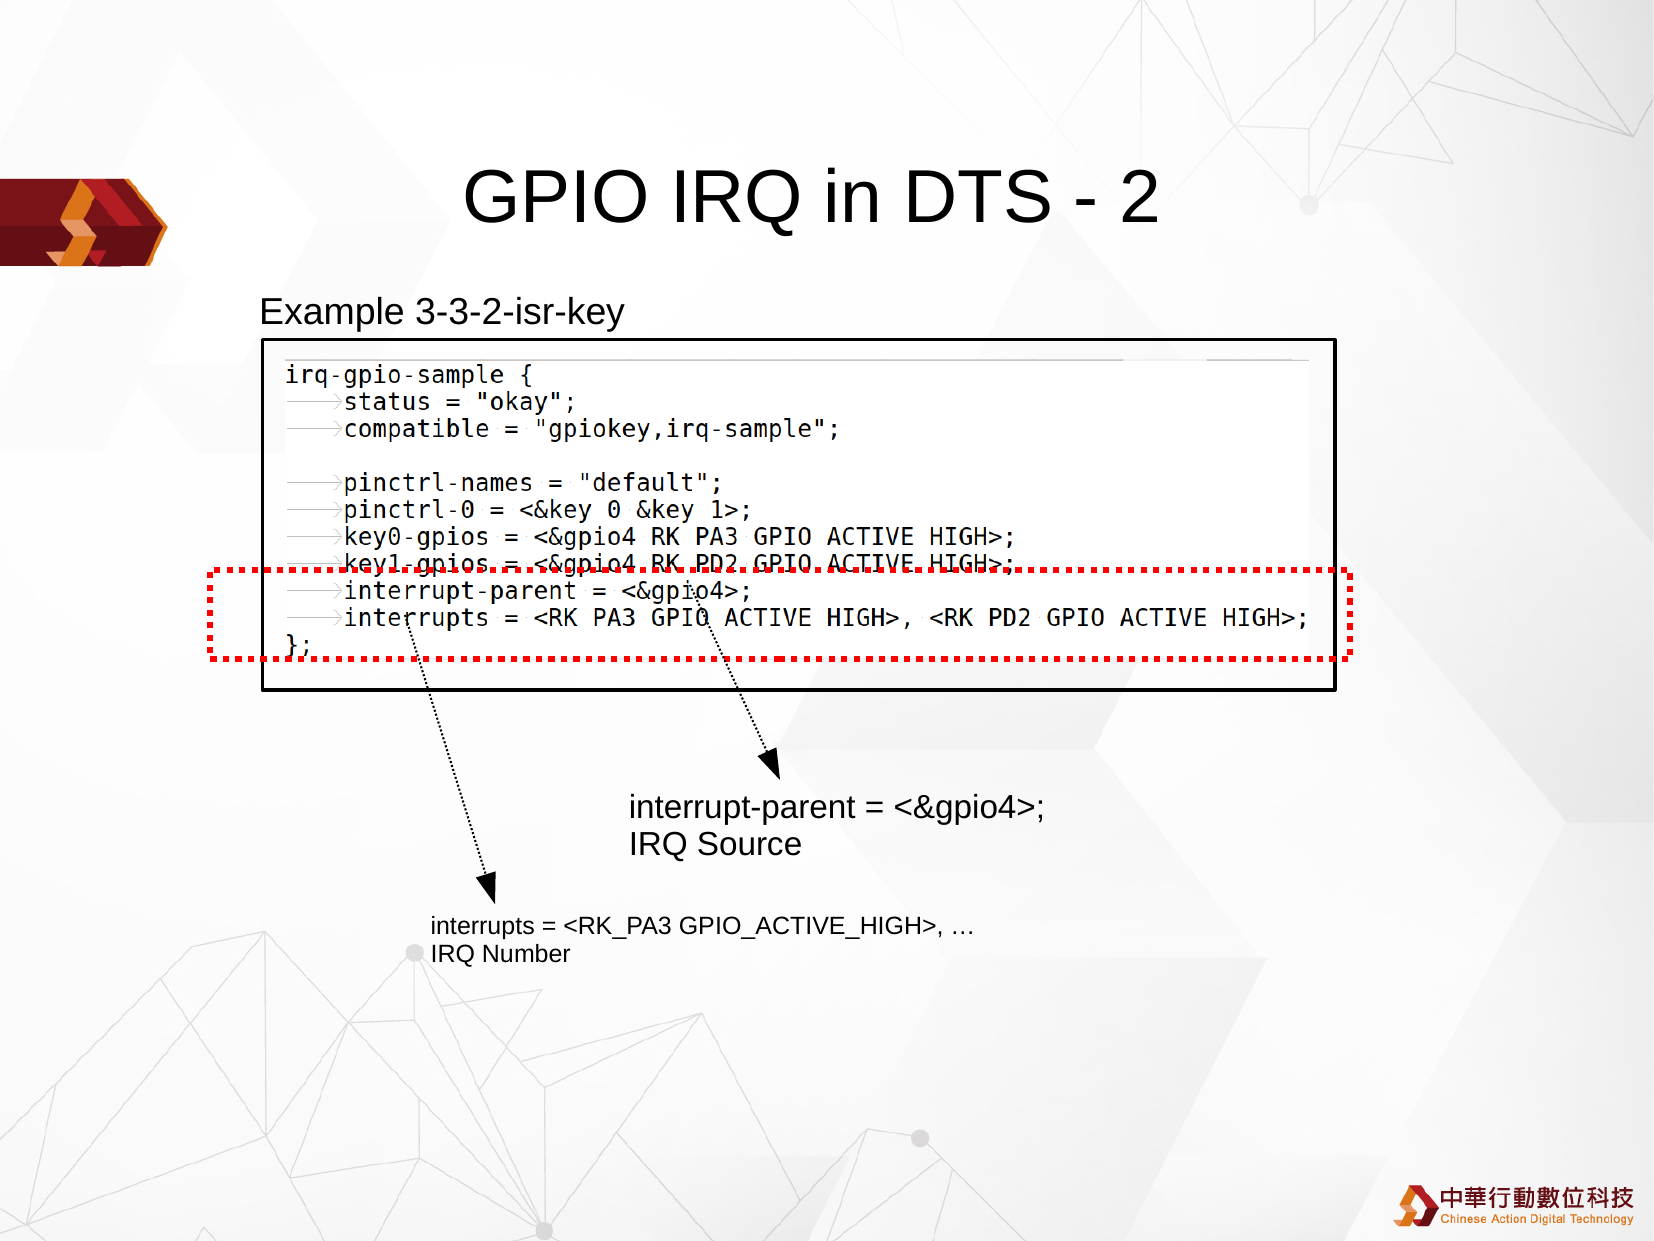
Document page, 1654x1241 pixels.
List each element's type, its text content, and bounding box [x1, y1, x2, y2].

text_box interrupts = <RK_PA3 GPIO_ACTIVE_HIGH>, … IRQ Number [415, 904, 1081, 976]
title GPIO IRQ in DTS - 2 [118, 112, 1506, 281]
text_box Example 3-3-2-isr-key [244, 283, 748, 340]
picture [0, 0, 1654, 1241]
text_box interrupt-parent = <&gpio4>; IRQ Source [614, 781, 1171, 871]
